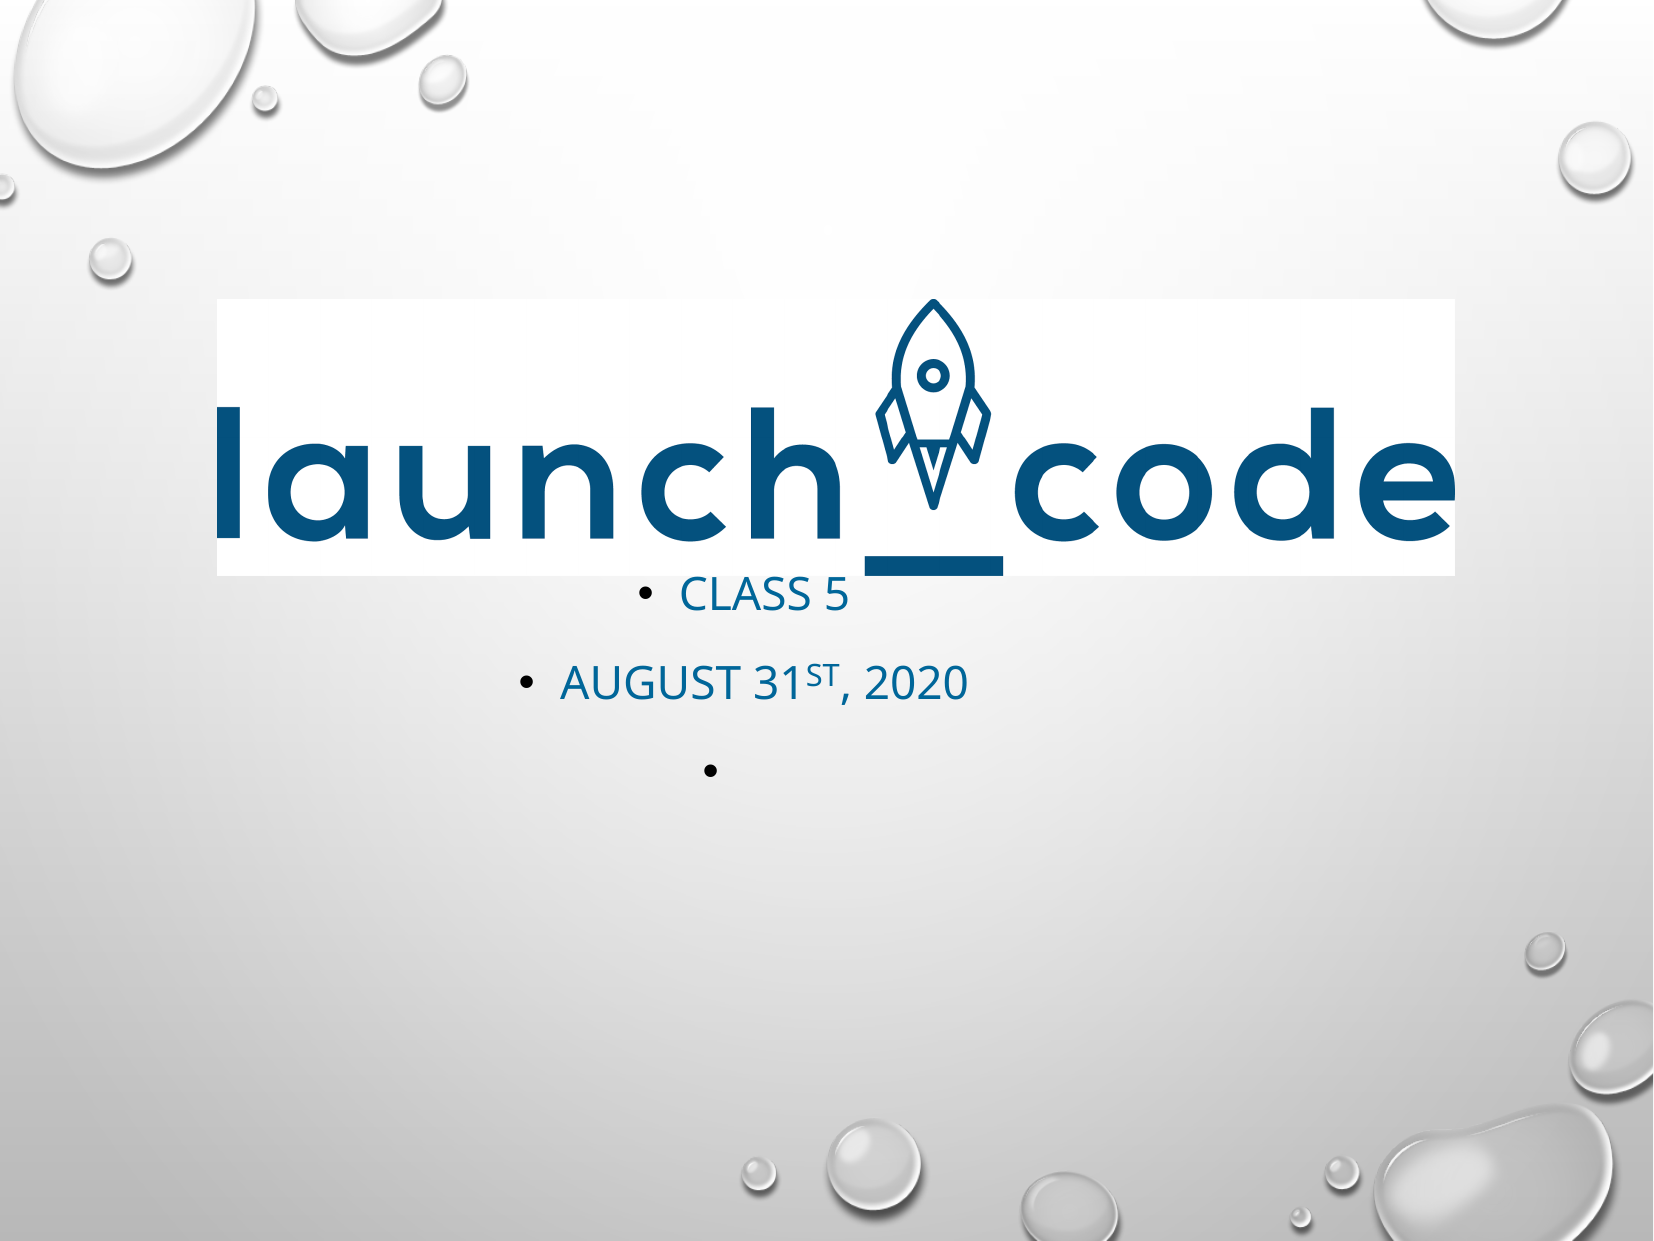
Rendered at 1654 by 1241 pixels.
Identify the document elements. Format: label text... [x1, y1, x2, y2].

picture [217, 300, 1455, 576]
subtitle Codergirl – WebDev Unit Class 5 August 31st, 2020 [0, 290, 1488, 1186]
